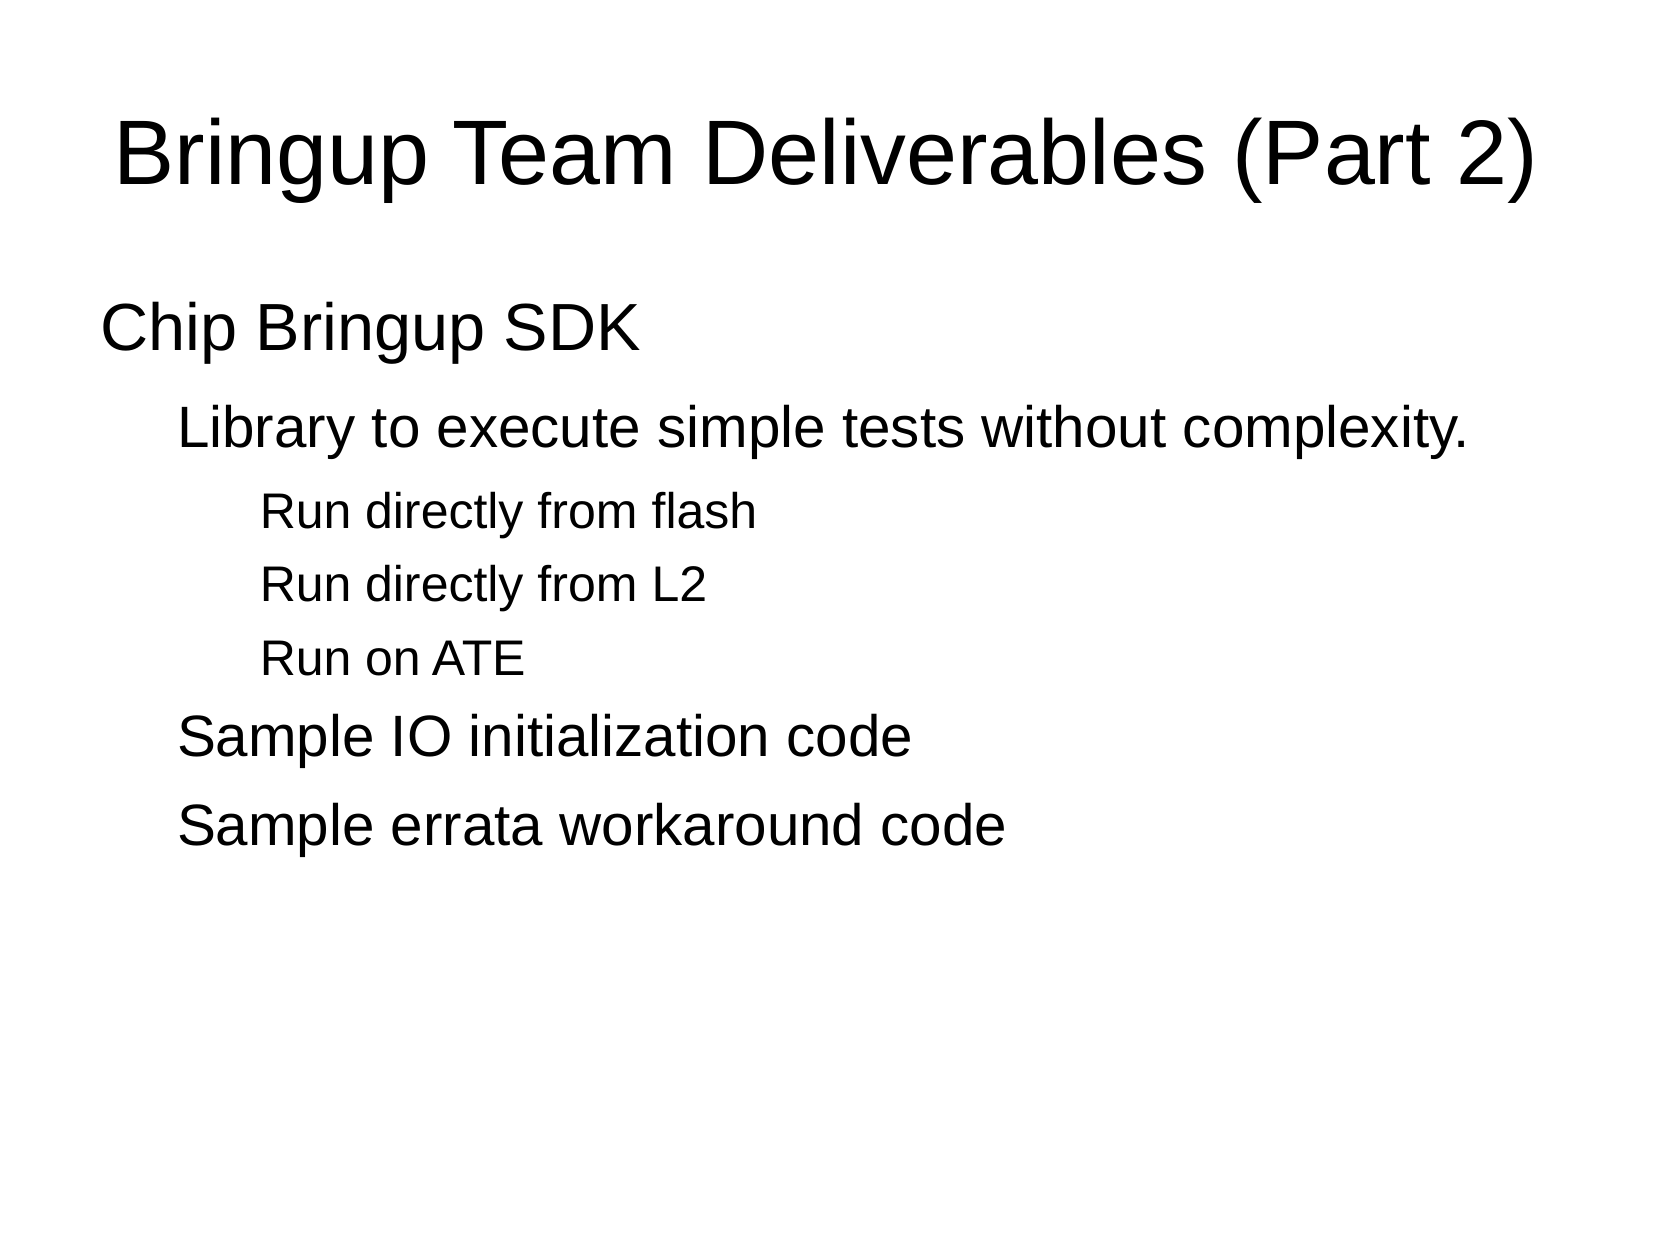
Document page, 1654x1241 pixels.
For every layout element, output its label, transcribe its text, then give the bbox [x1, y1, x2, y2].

title Bringup Team Deliverables (Part 2) [82, 56, 1571, 250]
list Chip Bringup SDK Library to execute simple tests without complexity. Run directly from flash Run directly from L2 Run on ATE Sample IO initialization code Sample errata workaround code [82, 290, 1571, 1094]
